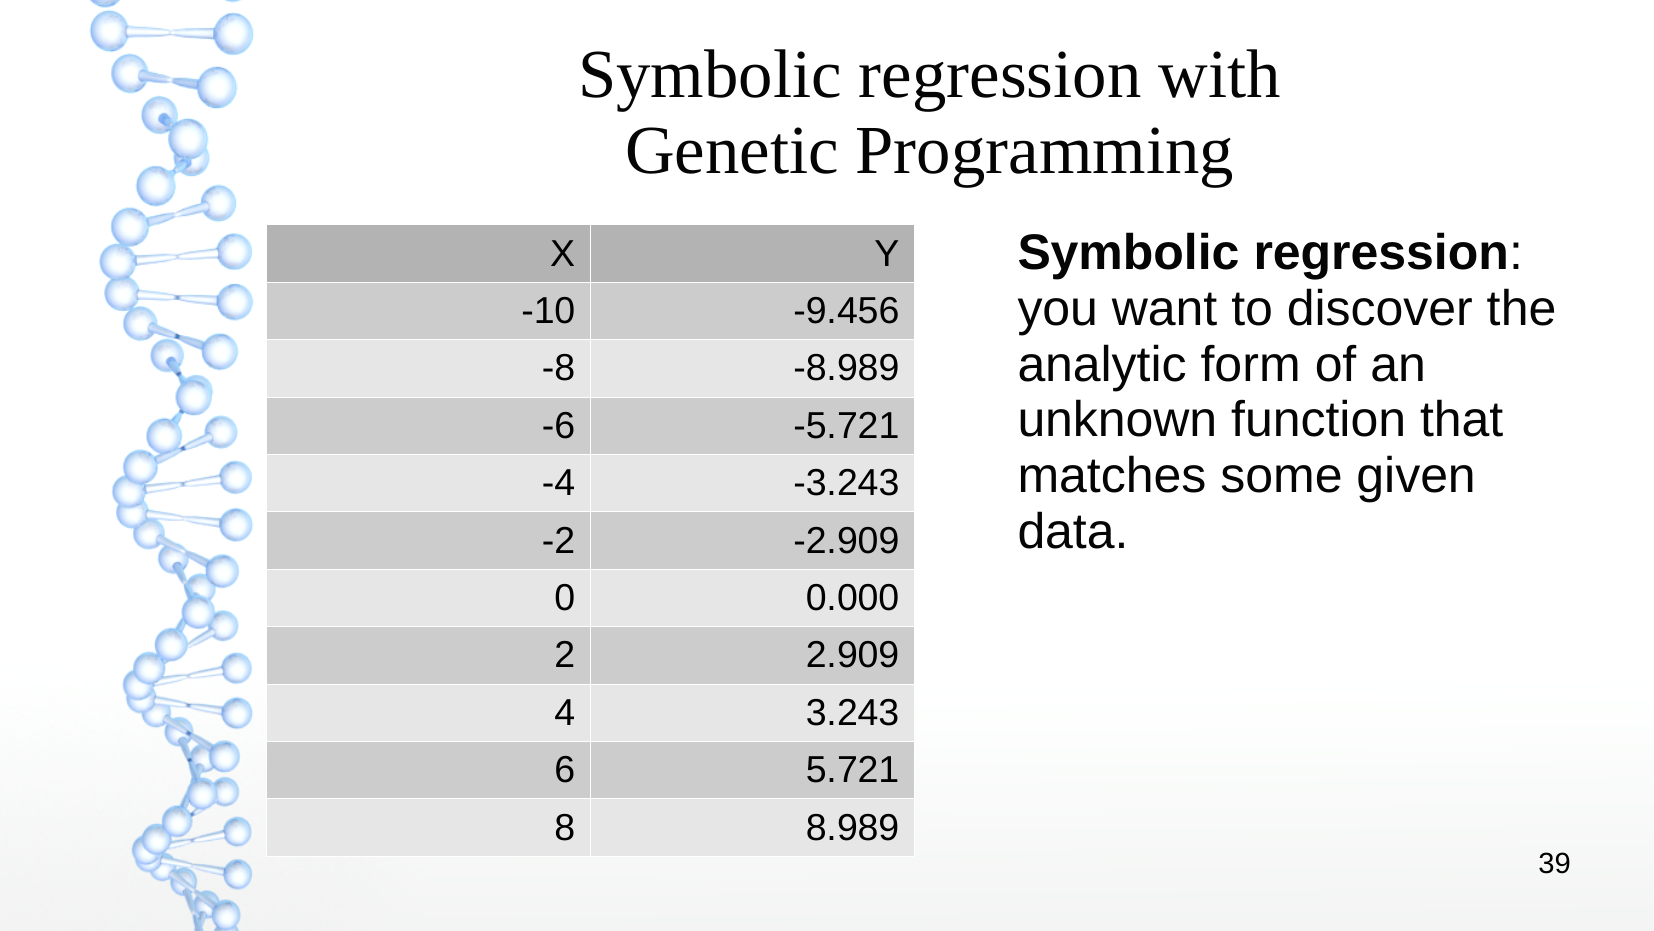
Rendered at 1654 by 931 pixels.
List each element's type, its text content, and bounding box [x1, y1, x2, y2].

table_cell -3.243 [591, 455, 914, 511]
list Symbolic regression: you want to discover the analytic form of an unknown function that matches some given data. [946, 224, 1595, 764]
table_cell -10 [267, 283, 590, 339]
table_cell -9.456 [591, 283, 914, 339]
table_cell 0 [267, 570, 590, 626]
table_cell 8.989 [591, 799, 914, 856]
table_cell -2.909 [591, 512, 914, 569]
table_cell -4 [267, 455, 590, 511]
table_cell 5.721 [591, 742, 914, 798]
table_cell 4 [267, 685, 590, 741]
table_cell 8 [267, 799, 590, 856]
table_cell 2 [267, 627, 590, 684]
table_cell -6 [267, 398, 590, 454]
table_cell -5.721 [591, 398, 914, 454]
table_header Y [591, 225, 914, 282]
table_cell -2 [267, 512, 590, 569]
table_cell 3.243 [591, 685, 914, 741]
table_cell 6 [267, 742, 590, 798]
picture [0, 0, 1654, 931]
table_cell 2.909 [591, 627, 914, 684]
title Symbolic regression with Genetic Programming [265, 35, 1595, 189]
table_header X [267, 225, 590, 282]
table_cell 0.000 [591, 570, 914, 626]
table_cell -8 [267, 340, 590, 397]
table_cell -8.989 [591, 340, 914, 397]
